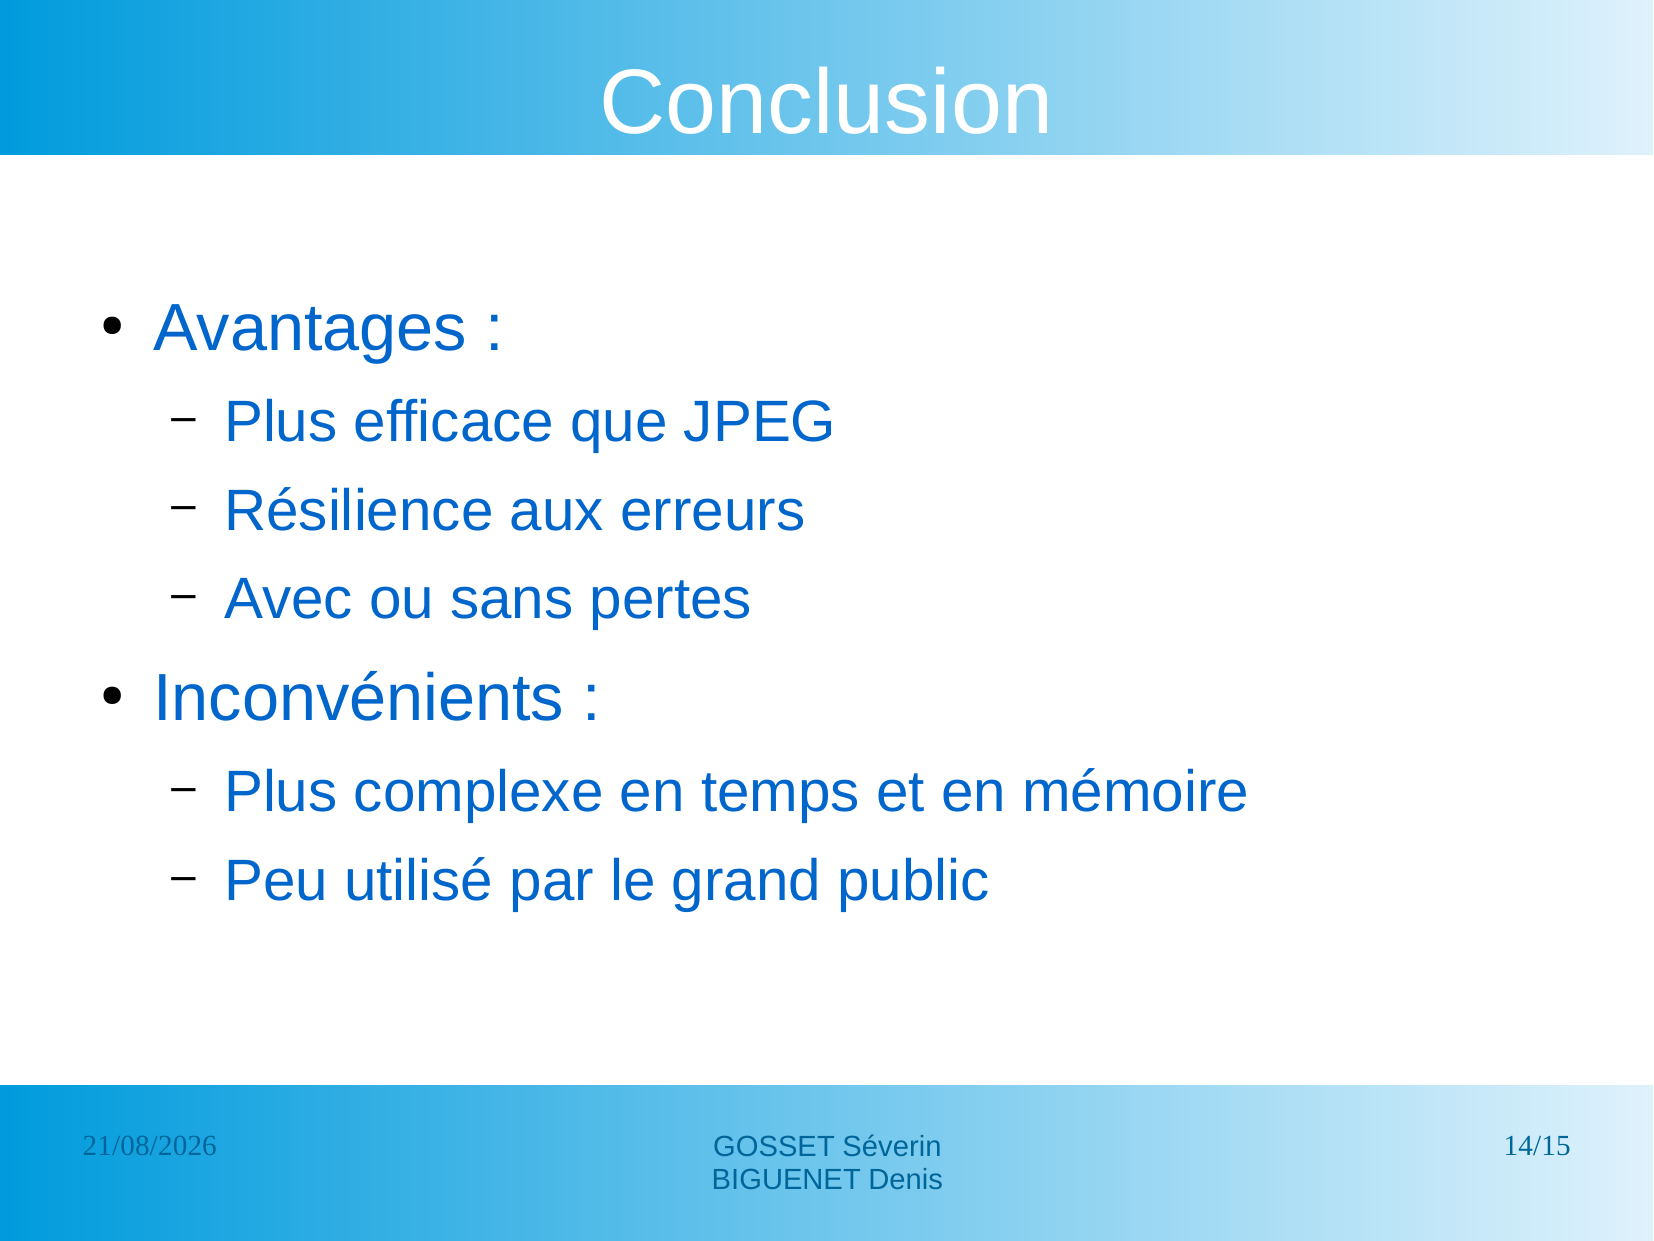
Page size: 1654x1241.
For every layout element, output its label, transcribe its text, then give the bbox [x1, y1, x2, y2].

list Avantages : Plus efficace que JPEG Résilience aux erreurs Avec ou sans pertes Inconvénients : Plus complexe en temps et en mémoire Peu utilisé par le grand public [82, 290, 1571, 1010]
title Conclusion [82, 49, 1571, 155]
